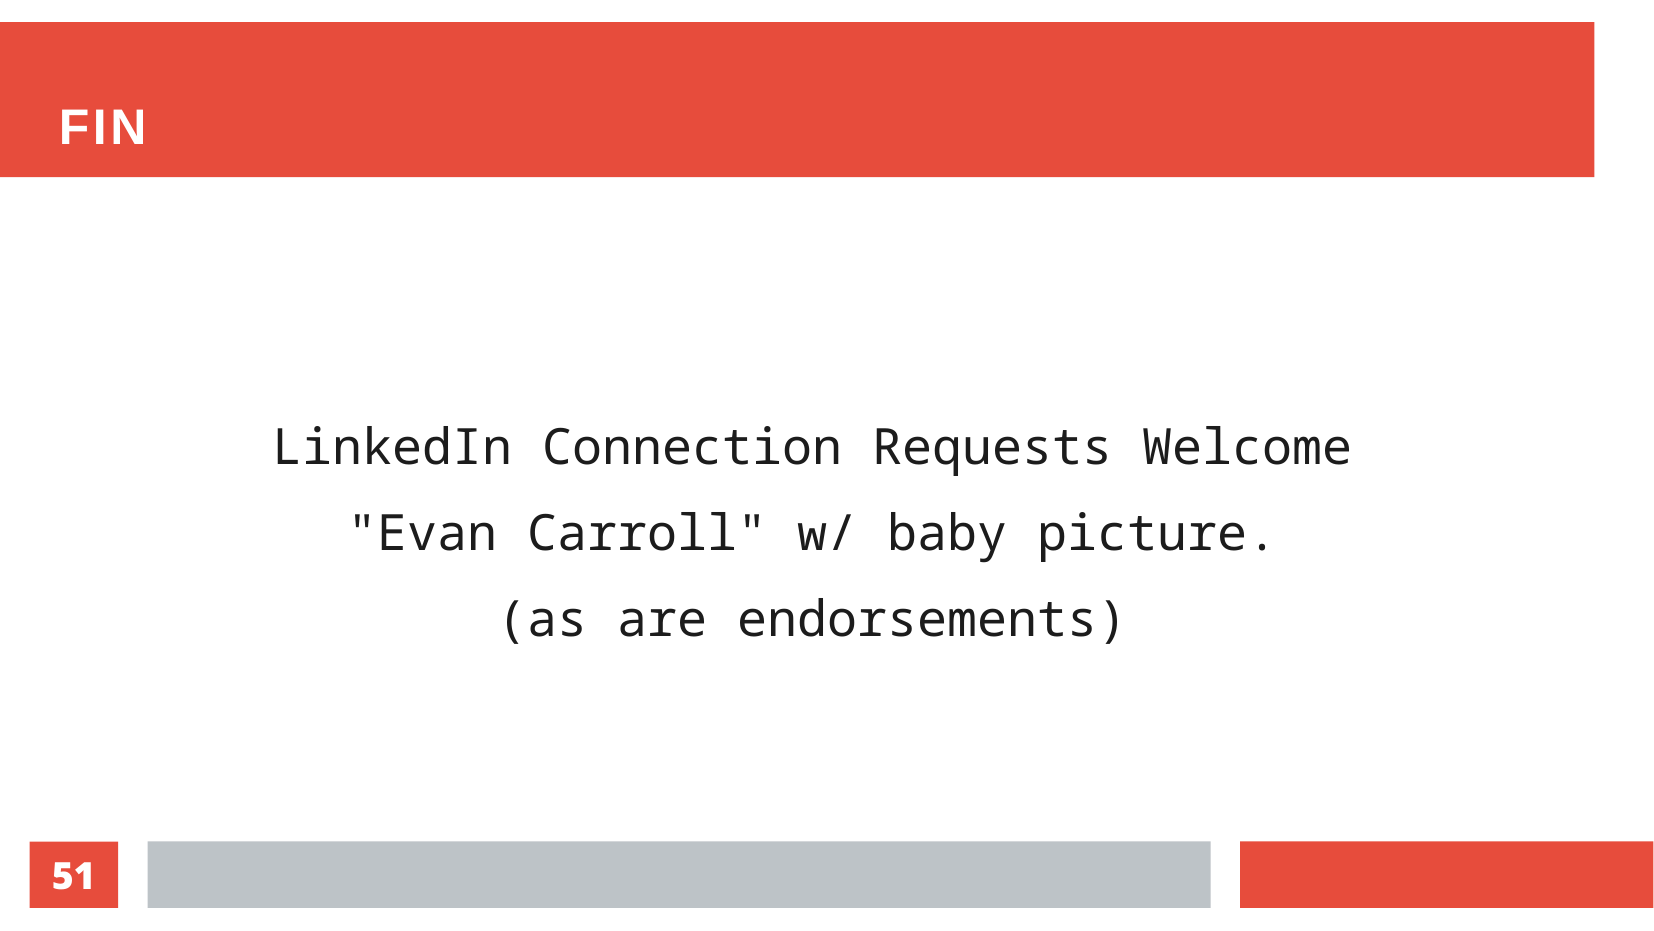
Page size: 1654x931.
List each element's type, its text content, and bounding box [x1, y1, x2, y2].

list LinkedIn Connection Requests Welcome "Evan Carroll" w/ baby picture. (as are endorsements) [59, 243, 1565, 820]
title FIN [59, 44, 1595, 156]
